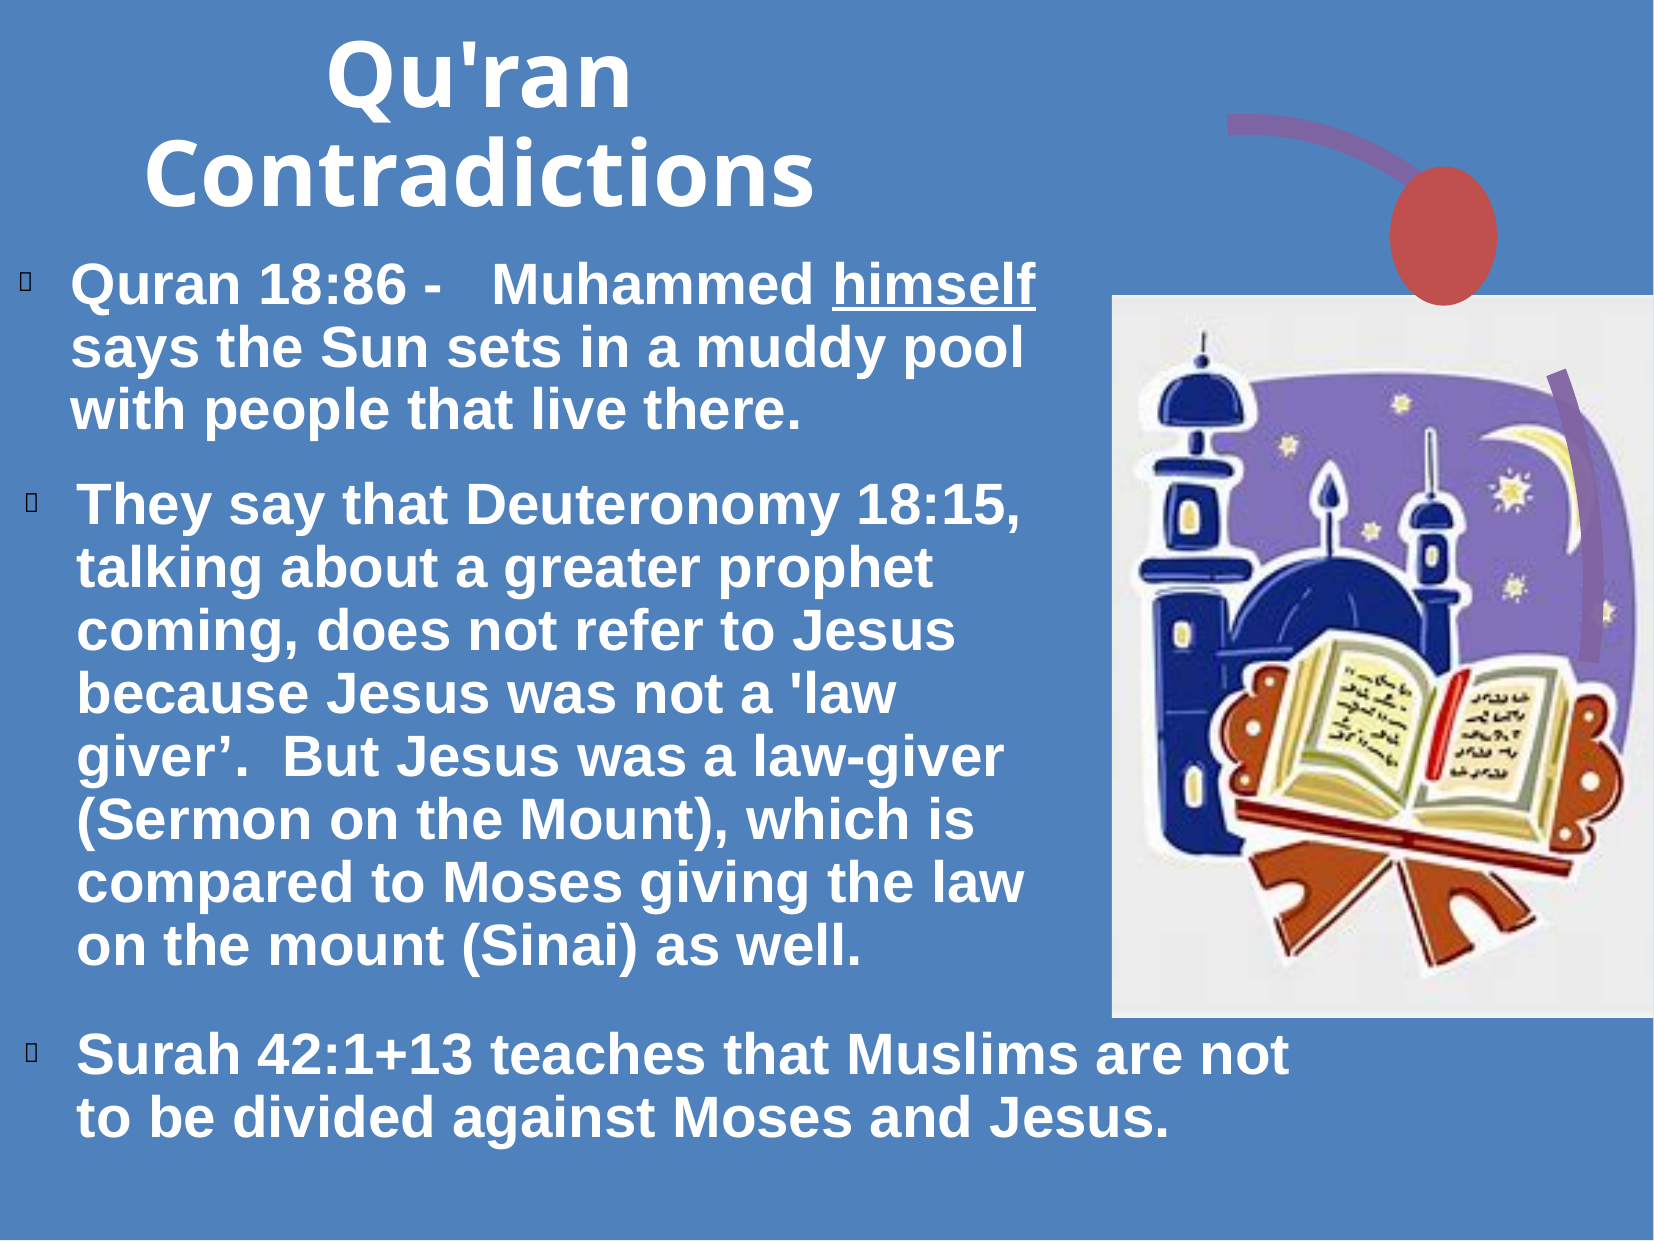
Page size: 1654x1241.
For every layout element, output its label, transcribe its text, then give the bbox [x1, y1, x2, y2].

text_box [0, 0, 1654, 1241]
title Qu'ran Contradictions [113, 28, 846, 237]
list Quran 18:86 - Muhammed himself says the Sun sets in a muddy pool with people that live there. [0, 253, 1078, 462]
list They say that Deuteronomy 18:15, talking about a greater prophet coming, does not refer to Jesus because Jesus was not a 'law giver’. But Jesus was a law-giver (Sermon on the Mount), which is compared to Moses giving the law on the mount (Sinai) as well. [5, 474, 1036, 1005]
list Surah 42:1+13 teaches that Muslims are not to be divided against Moses and Jesus. [5, 1024, 1311, 1182]
picture [1111, 295, 1654, 1018]
